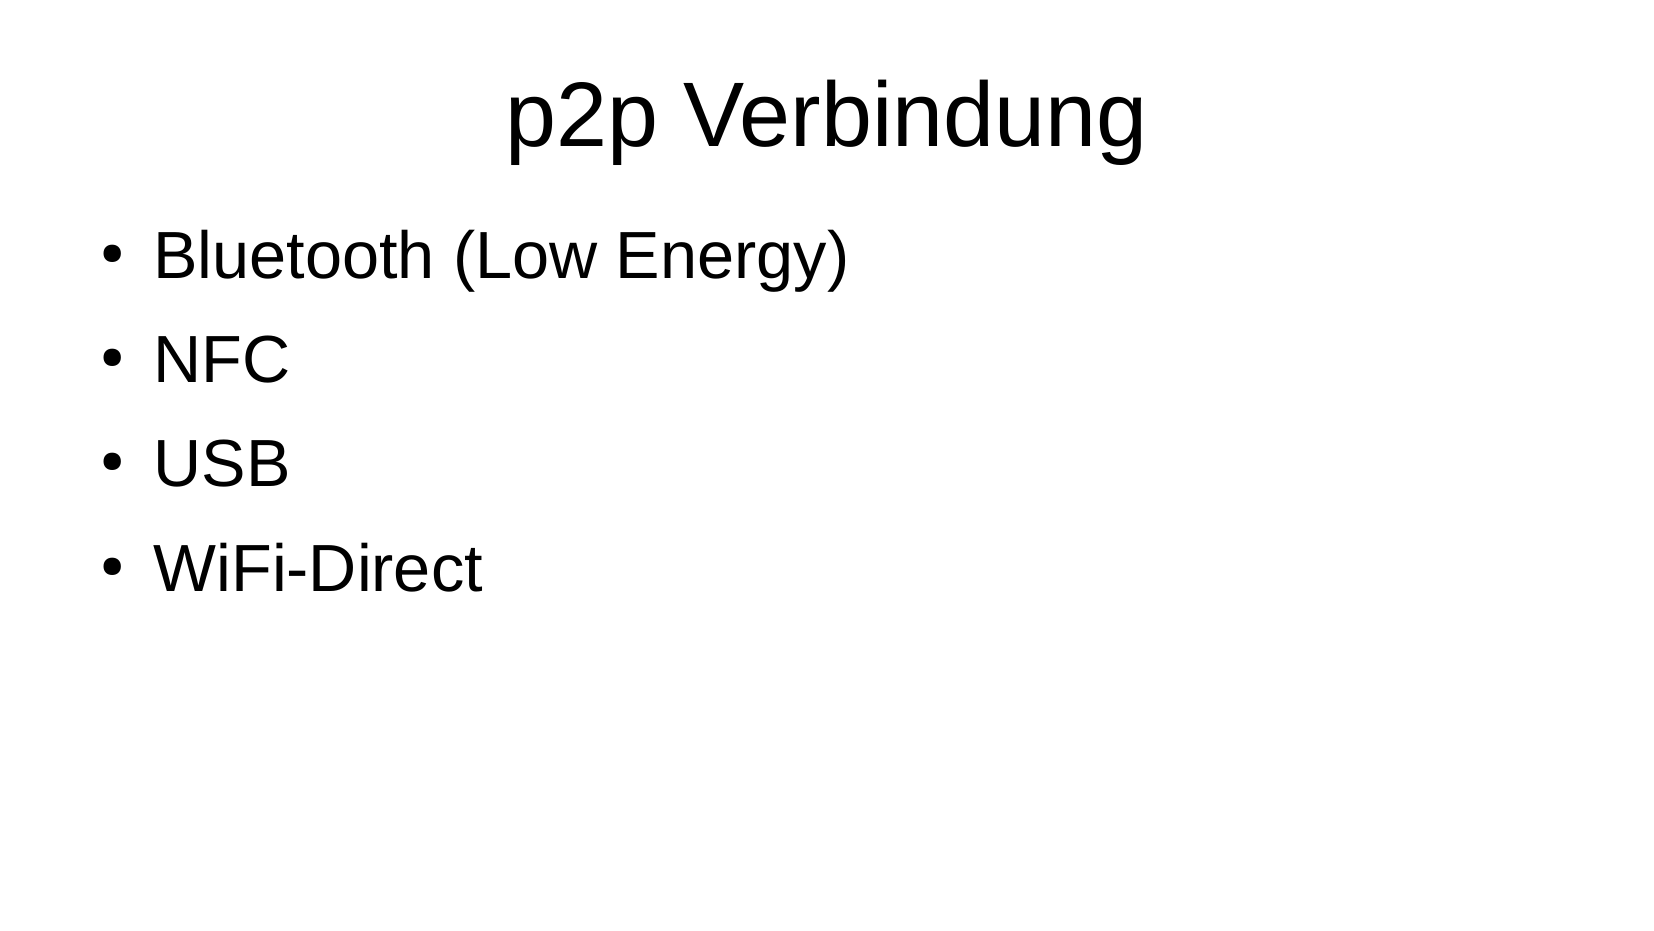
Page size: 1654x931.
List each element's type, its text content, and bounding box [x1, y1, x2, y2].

title p2p Verbindung [82, 37, 1571, 193]
list Bluetooth (Low Energy) NFC USB WiFi-Direct [82, 217, 1571, 758]
